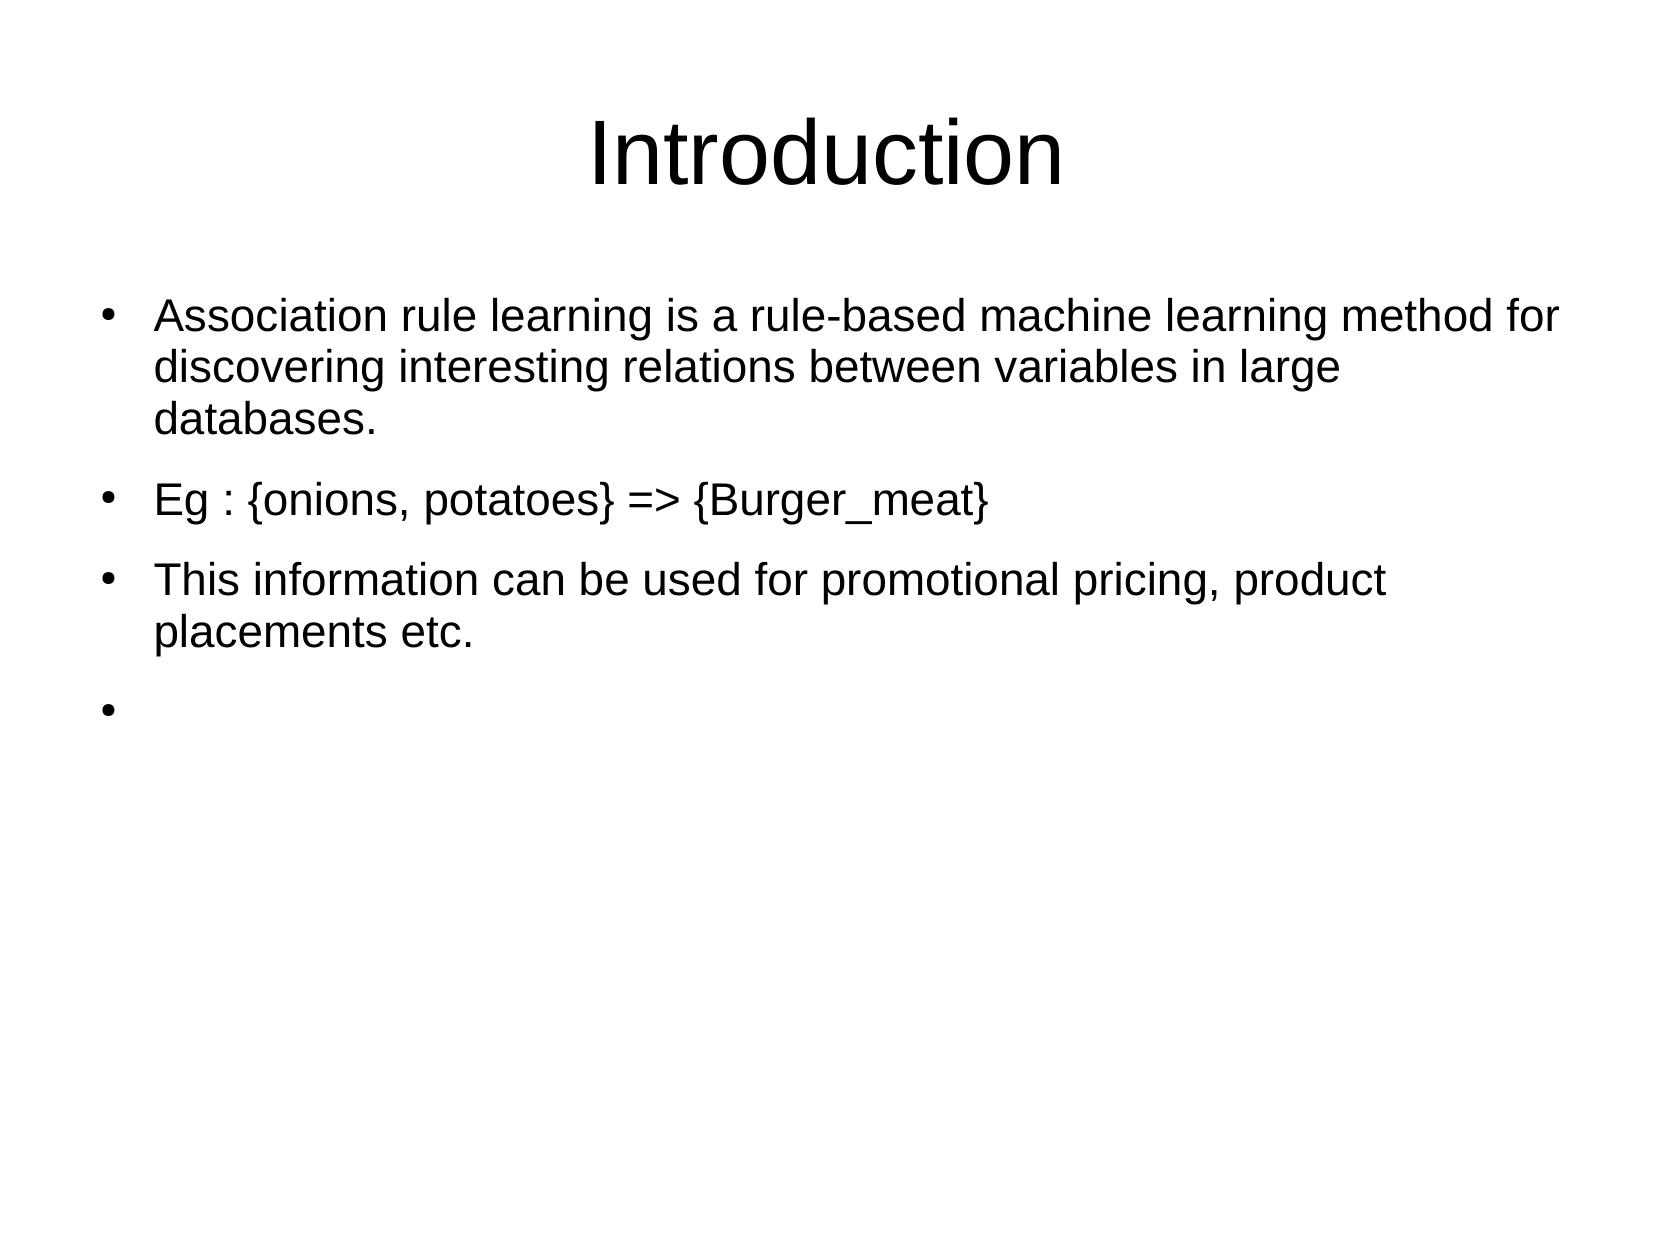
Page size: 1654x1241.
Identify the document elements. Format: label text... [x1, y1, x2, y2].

title Introduction [82, 49, 1571, 257]
list Association rule learning is a rule-based machine learning method for discovering interesting relations between variables in large databases. Eg : {onions, potatoes} => {Burger_meat} This information can be used for promotional pricing, product placements etc. [82, 290, 1571, 1010]
